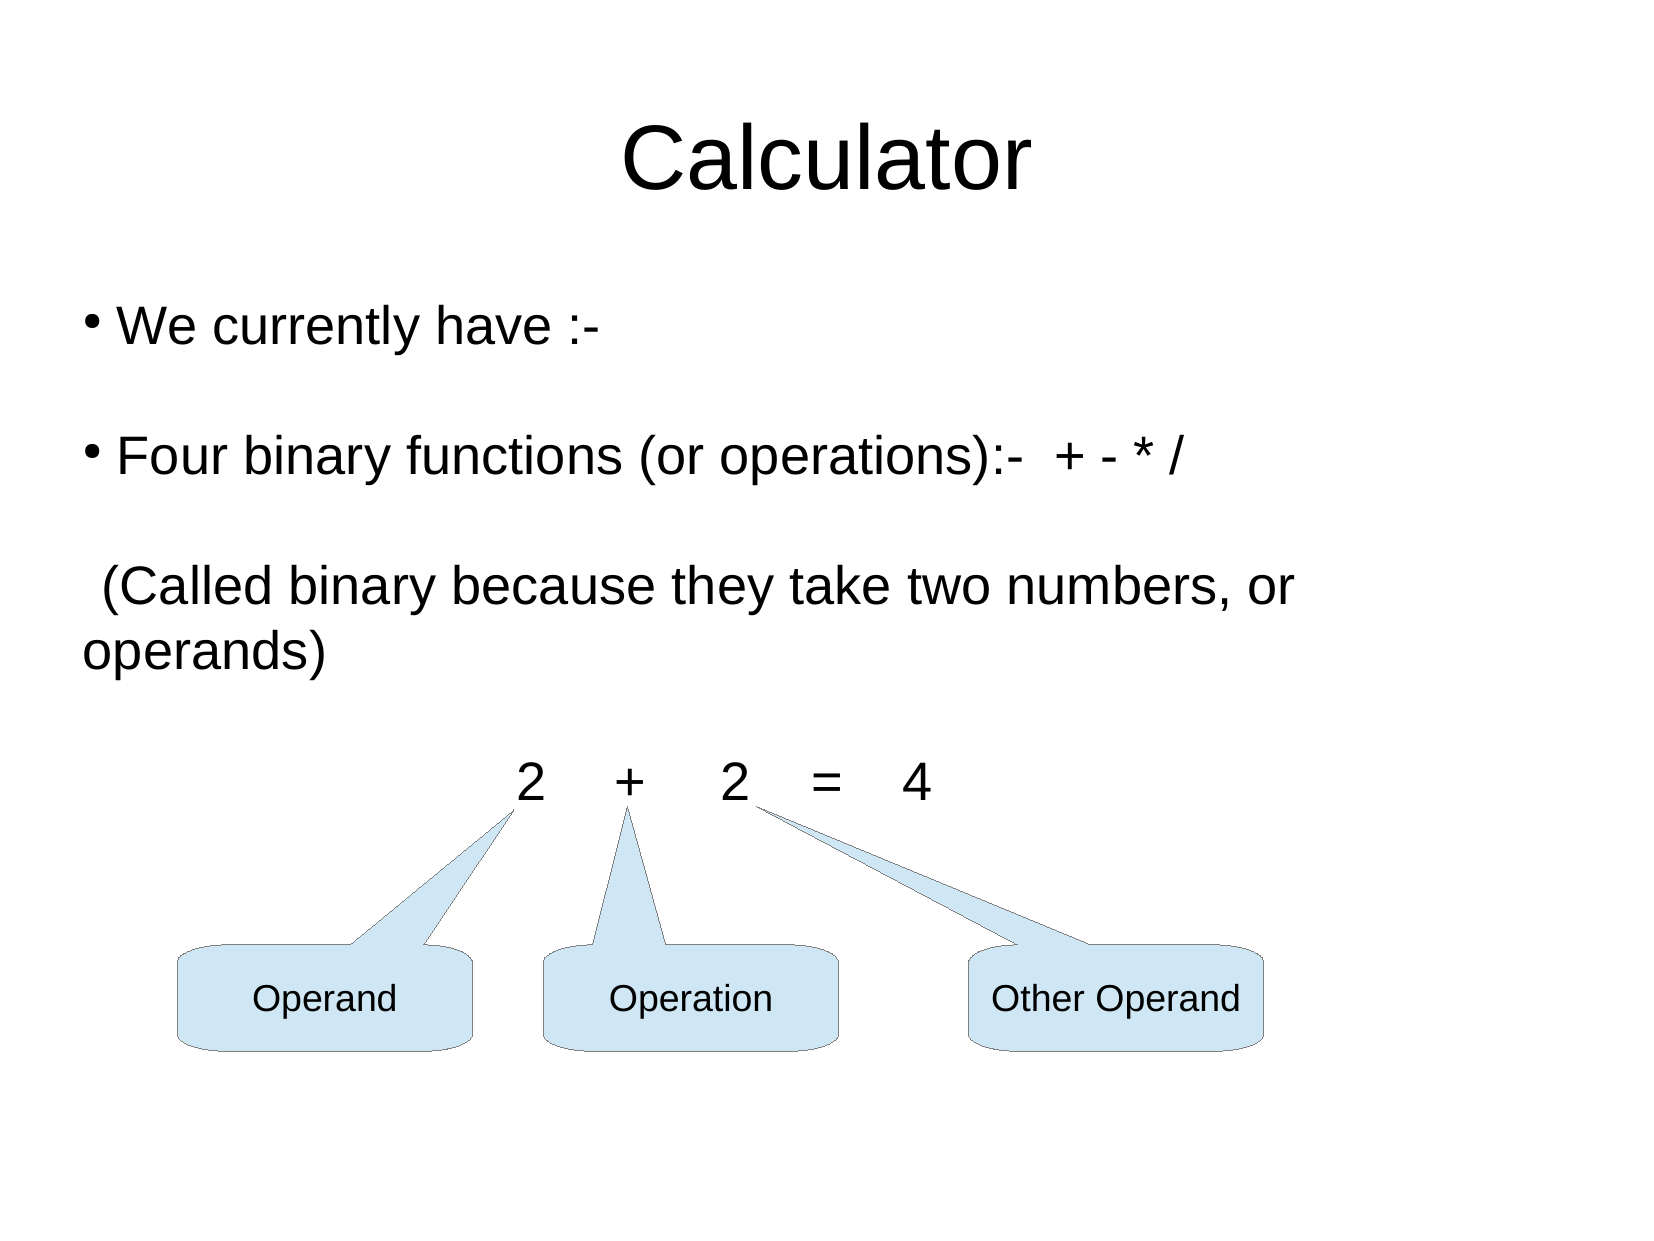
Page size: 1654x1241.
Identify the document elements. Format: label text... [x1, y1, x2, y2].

text_box Operand [177, 809, 514, 1052]
title Calculator [82, 49, 1571, 257]
text_box Other Operand [756, 806, 1264, 1052]
text_box Operation [543, 806, 839, 1052]
subtitle We currently have :- Four binary functions (or operations):- + - * / (Called binary because they take two numbers, or operands) 2 + 2 = 4 [82, 290, 1538, 1140]
